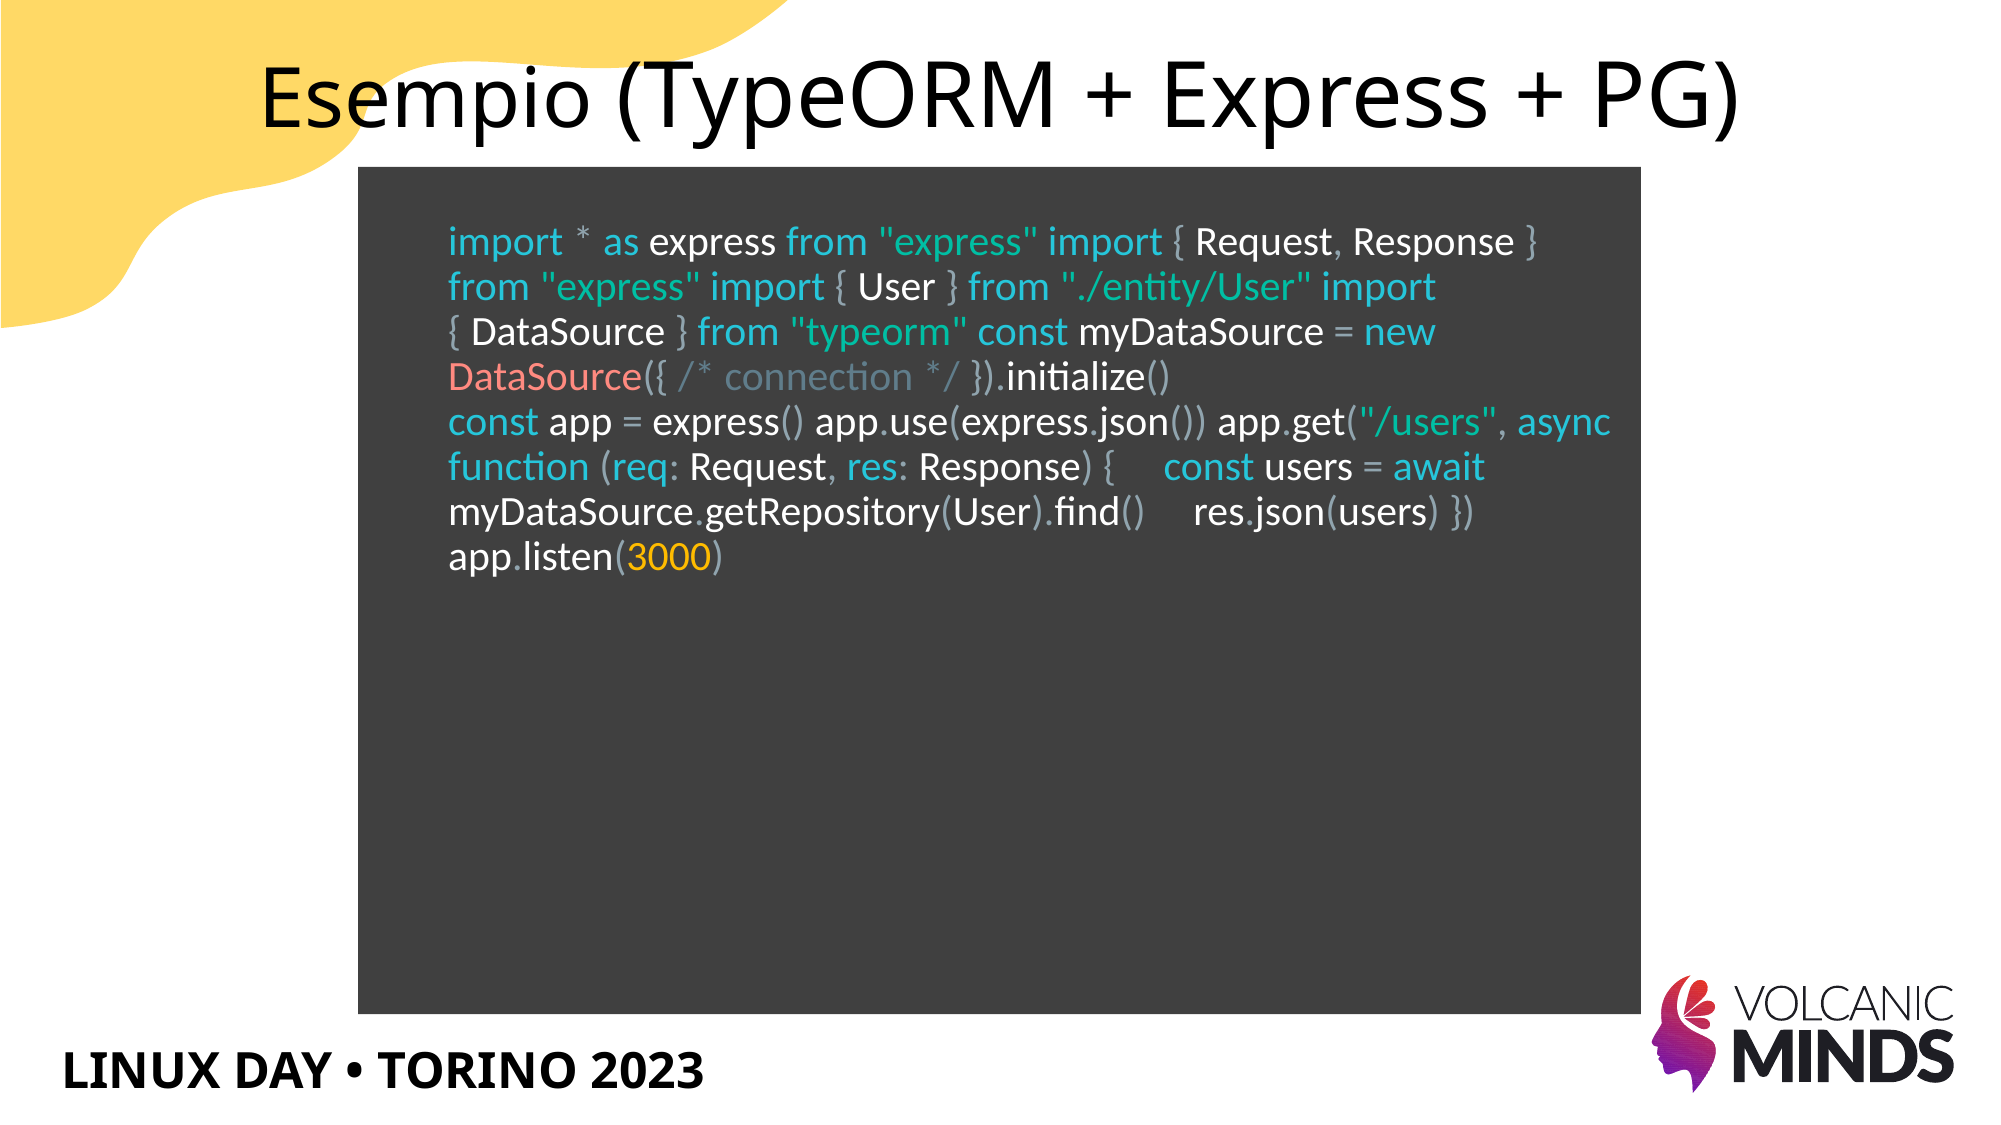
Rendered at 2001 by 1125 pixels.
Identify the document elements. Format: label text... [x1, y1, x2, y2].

text_box LINUX DAY • TORINO 2023 [46, 961, 1547, 1107]
picture [0, 0, 906, 631]
picture [1651, 975, 1955, 1093]
title Esempio (TypeORM + Express + PG) [137, 12, 1863, 183]
list import * as express from "express" import { Request, Response } from "express" import { User } from "./entity/User" import { DataSource } from "typeorm" const myDataSource = new DataSource({ /* connection */ }).initialize() const app = express() app.use(express.json()) app.get("/users", async function (req: Request, res: Response) { const users = await myDataSource.getRepository(User).find() res.json(users) }) app.listen(3000) [358, 166, 1641, 1015]
